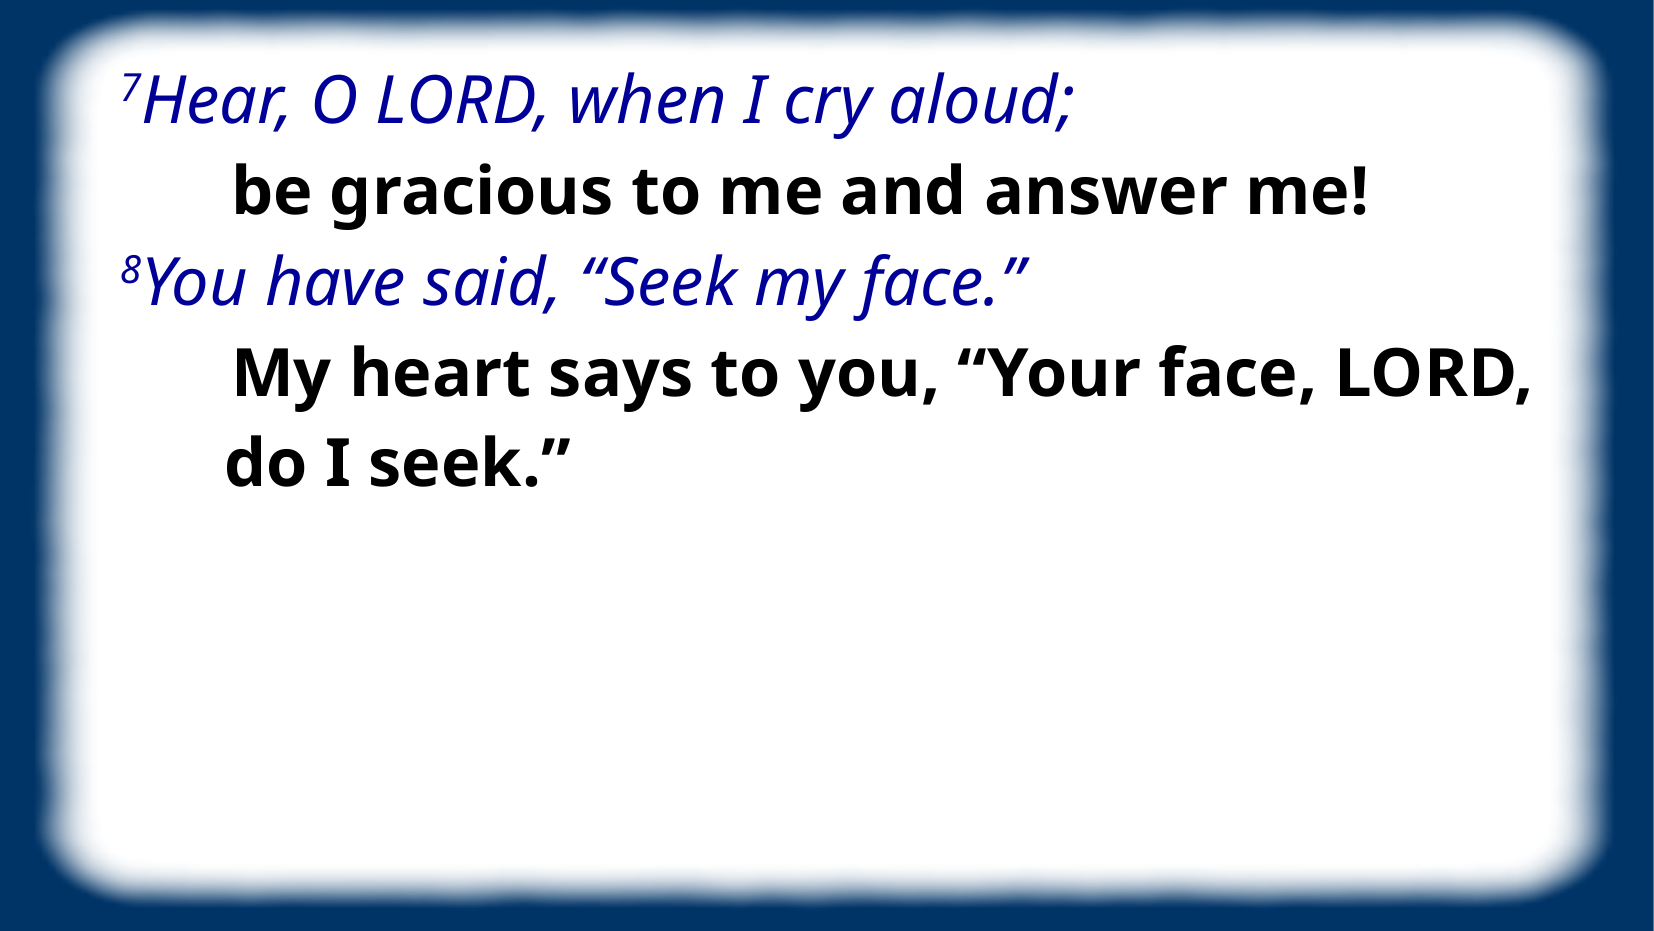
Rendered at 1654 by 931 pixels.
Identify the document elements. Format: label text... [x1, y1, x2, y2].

text_box 7Hear, O LORD, when I cry aloud; be gracious to me and answer me! 8You have said, “Seek my face.” My heart says to you, “Your face, LORD, do I seek.” [105, 45, 1561, 504]
picture [0, 0, 1654, 931]
